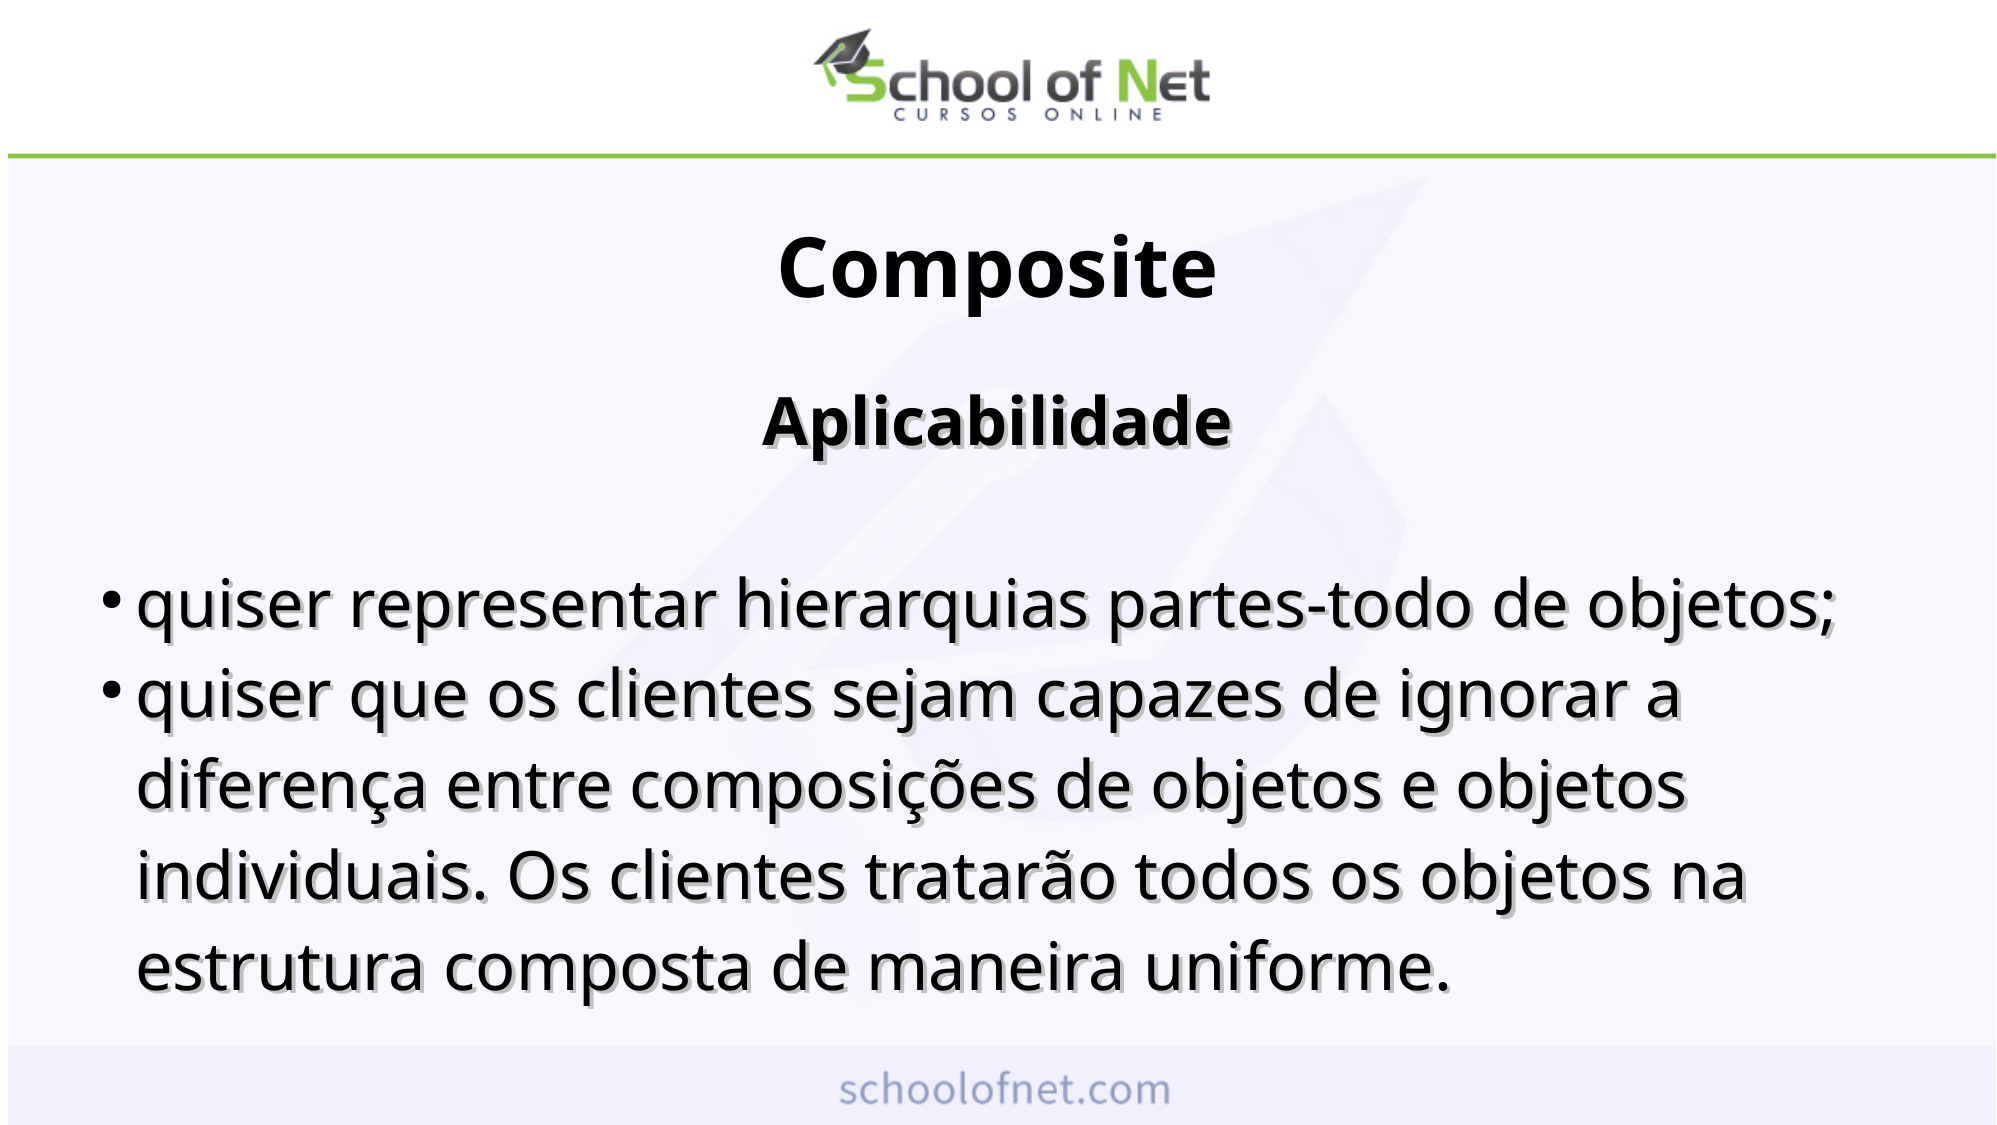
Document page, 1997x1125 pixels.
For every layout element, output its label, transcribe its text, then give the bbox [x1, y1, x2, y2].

subtitle Aplicabilidade quiser representar hierarquias partes-todo de objetos; quiser que os clientes sejam capazes de ignorar a diferença entre composições de objetos e objetos individuais. Os clientes tratarão todos os objetos na estrutura composta de maneira uniforme. [99, 377, 1897, 1006]
title Composite [99, 171, 1897, 360]
picture [7, 5, 1997, 1125]
